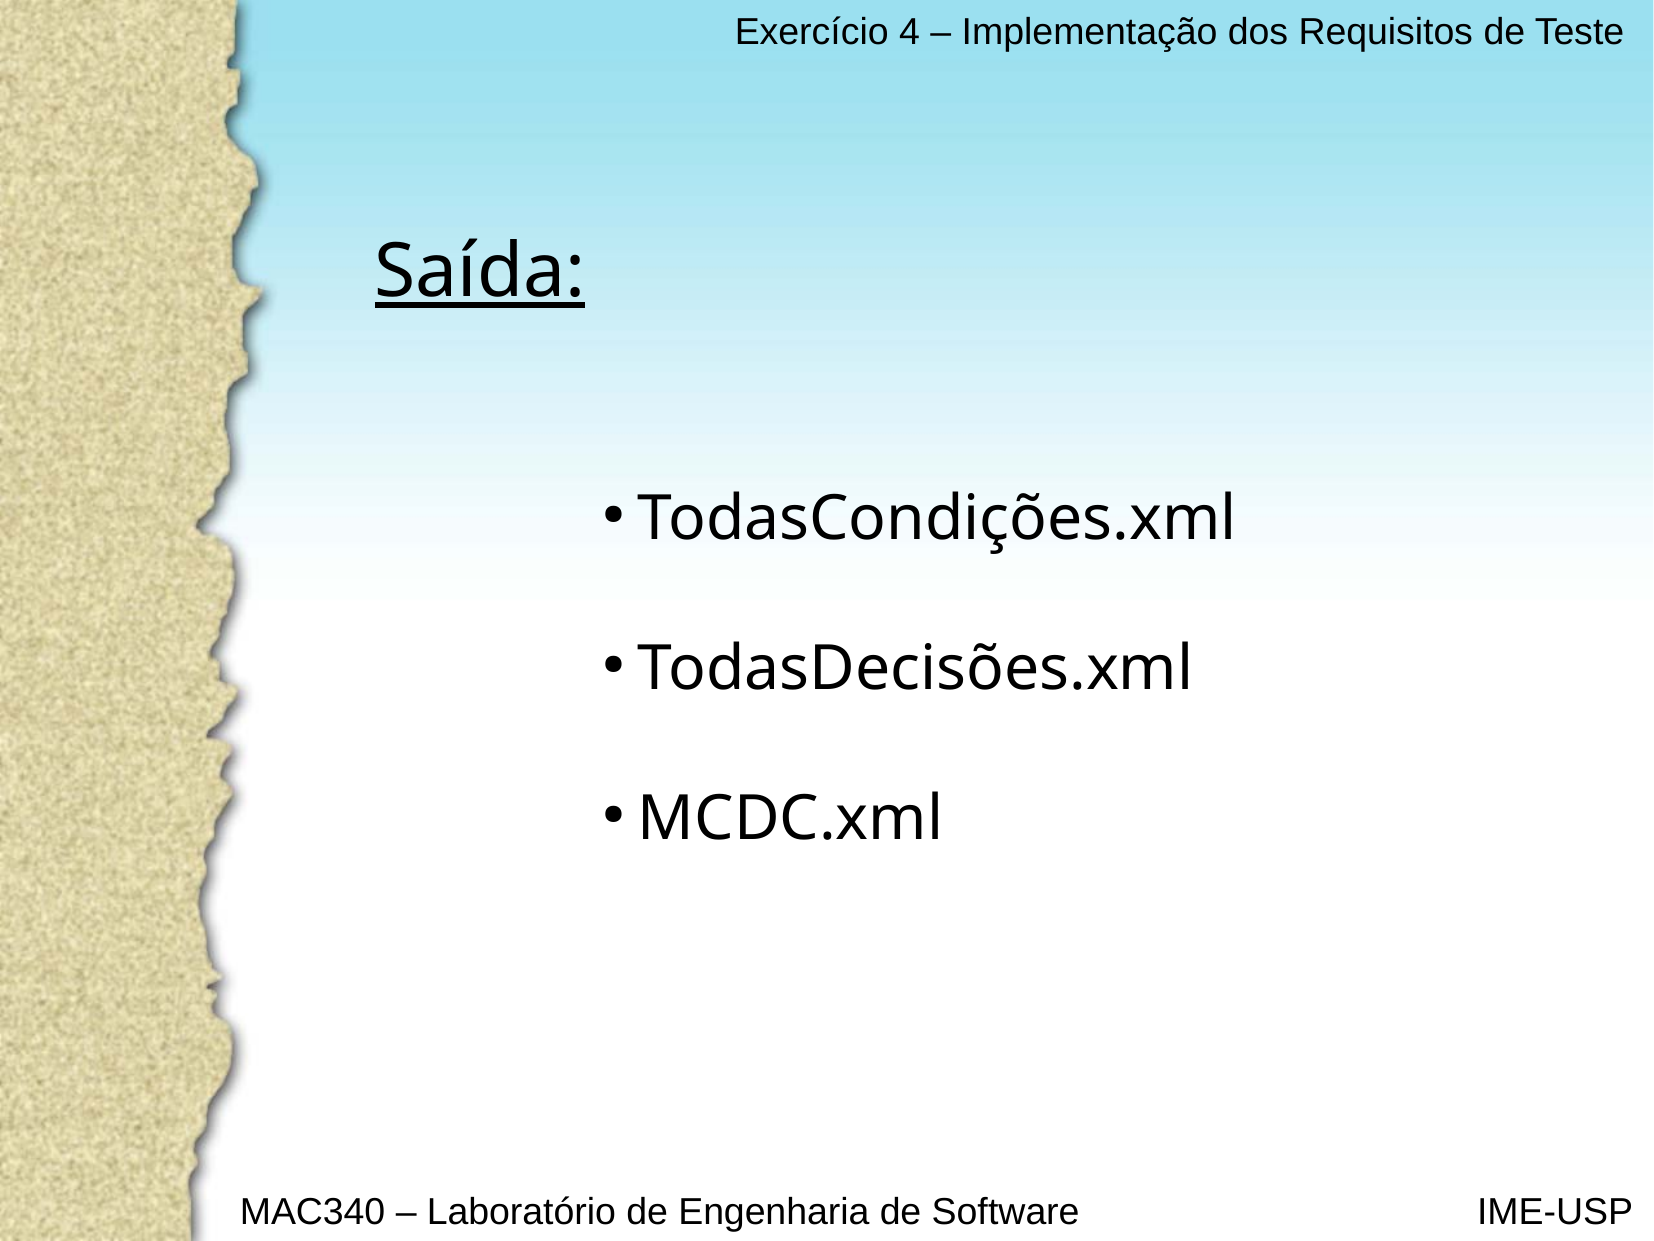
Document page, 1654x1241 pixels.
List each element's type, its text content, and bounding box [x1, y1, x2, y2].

text_box Exercício 4 – Implementação dos Requisitos de Teste [720, 3, 1654, 61]
text_box TodasDecisões.xml [587, 615, 1245, 783]
text_box MAC340 – Laboratório de Engenharia de Software IME-USP [0, 1183, 1654, 1241]
picture [0, 0, 1654, 1183]
text_box TodasCondições.xml [587, 465, 1332, 707]
text_box MCDC.xml [587, 765, 980, 916]
text_box Saída: [360, 208, 633, 316]
